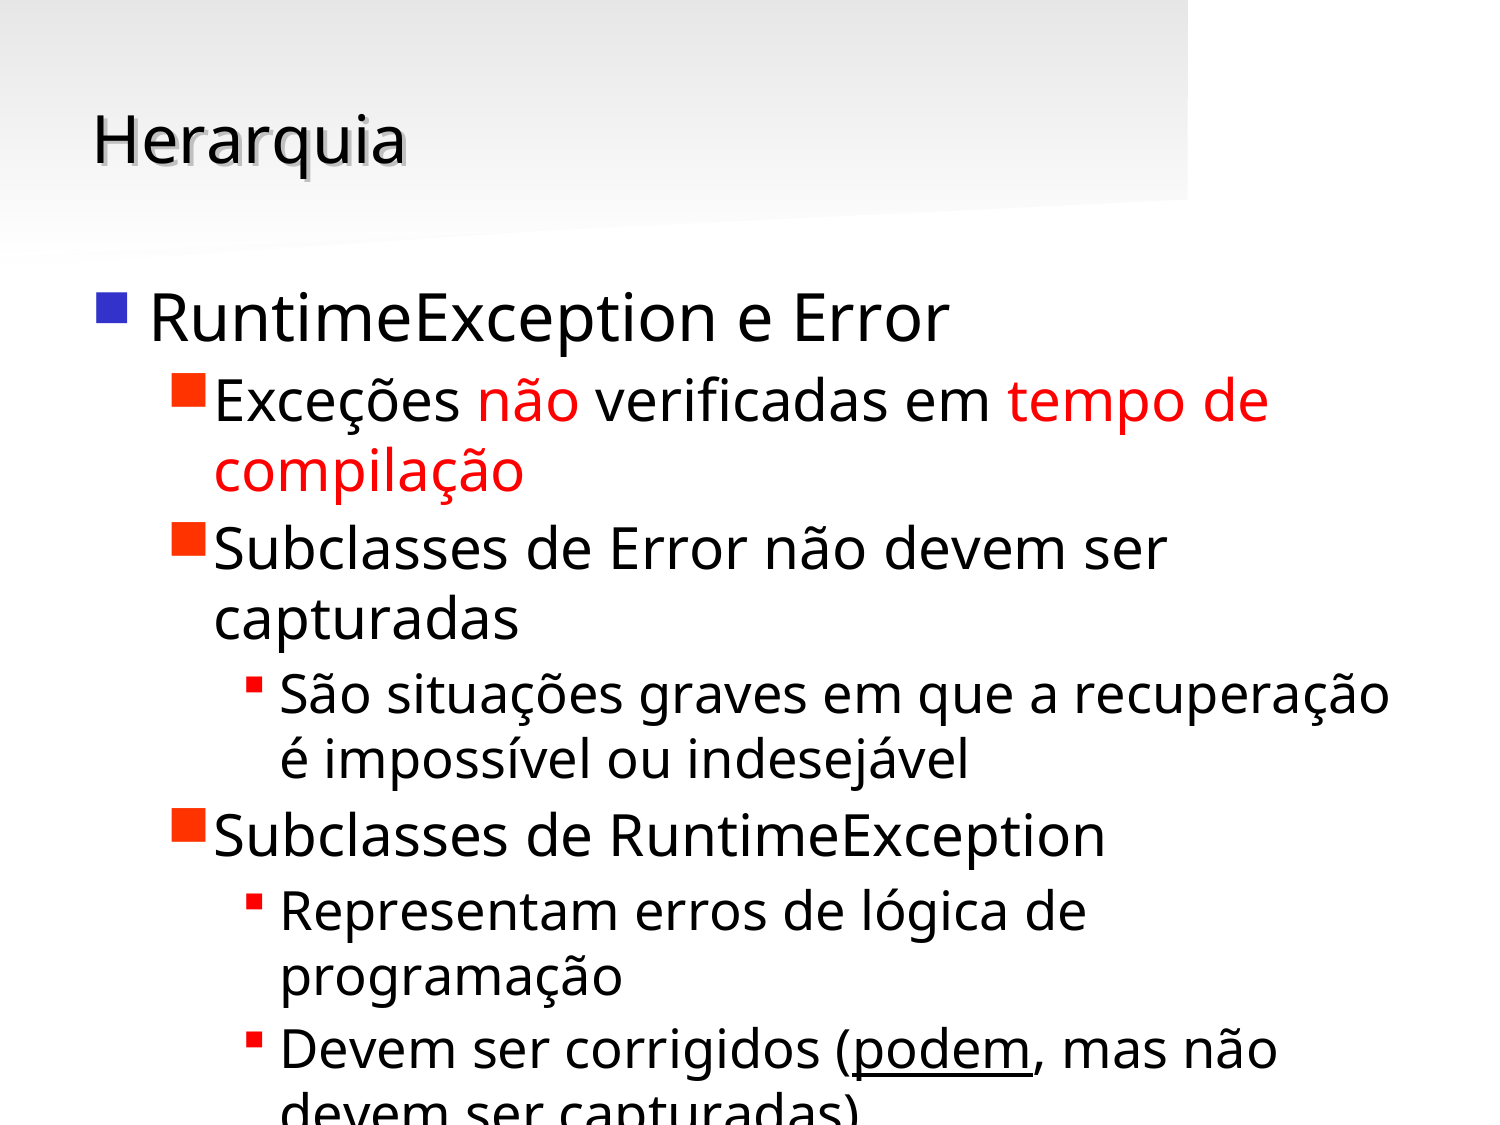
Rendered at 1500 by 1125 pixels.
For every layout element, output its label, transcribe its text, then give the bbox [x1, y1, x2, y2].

list RuntimeException e Error Exceções não verificadas em tempo de compilação Subclasses de Error não devem ser capturadas São situações graves em que a recuperação é impossível ou indesejável Subclasses de RuntimeException Representam erros de lógica de programação Devem ser corrigidos (podem, mas não devem ser capturadas) [76, 267, 1427, 1087]
title Herarquia [76, 42, 1427, 231]
